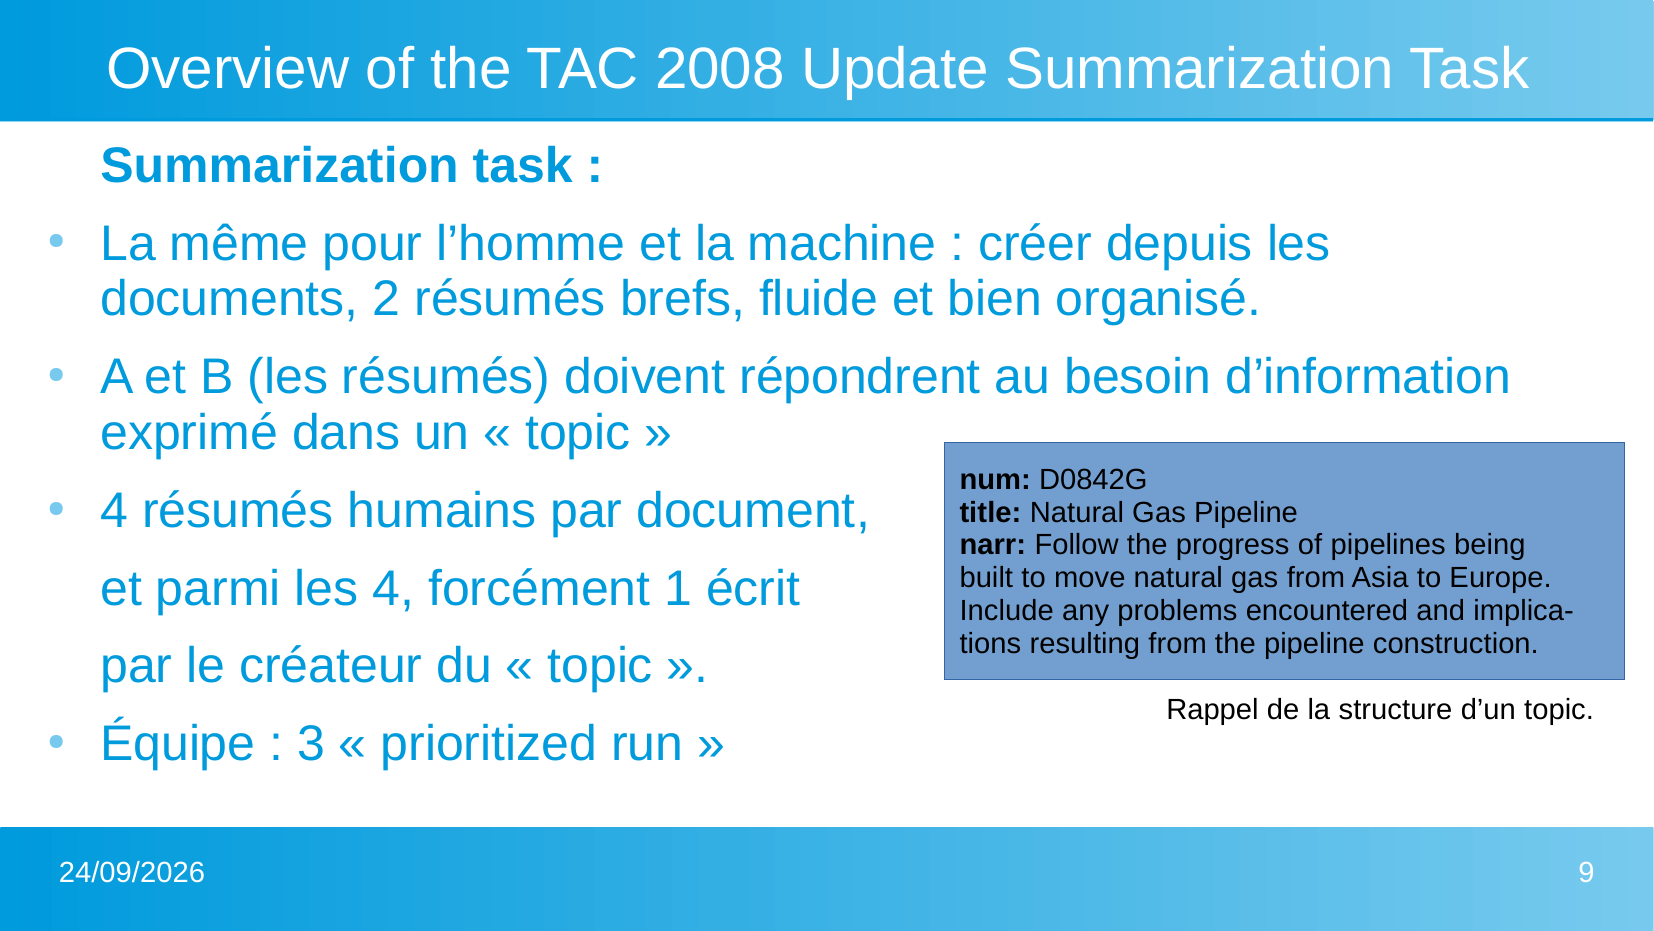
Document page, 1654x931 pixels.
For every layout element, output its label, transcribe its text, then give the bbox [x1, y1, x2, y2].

text_box num: D0842G title: Natural Gas Pipeline narr: Follow the progress of pipelines being built to move natural gas from Asia to Europe. Include any problems encountered and implica- tions resulting from the pipeline construction. [944, 442, 1625, 680]
text_box Rappel de la structure d’un topic. [1151, 620, 1654, 734]
list Summarization task : La même pour l’homme et la machine : créer depuis les documents, 2 résumés brefs, fluide et bien organisé. A et B (les résumés) doivent répondrent au besoin d’information exprimé dans un « topic » 4 résumés humains par document, et parmi les 4, forcément 1 écrit par le créateur du « topic ». Équipe : 3 « prioritized run » [29, 59, 1565, 650]
title Overview of the TAC 2008 Update Summarization Task [59, 29, 1595, 108]
